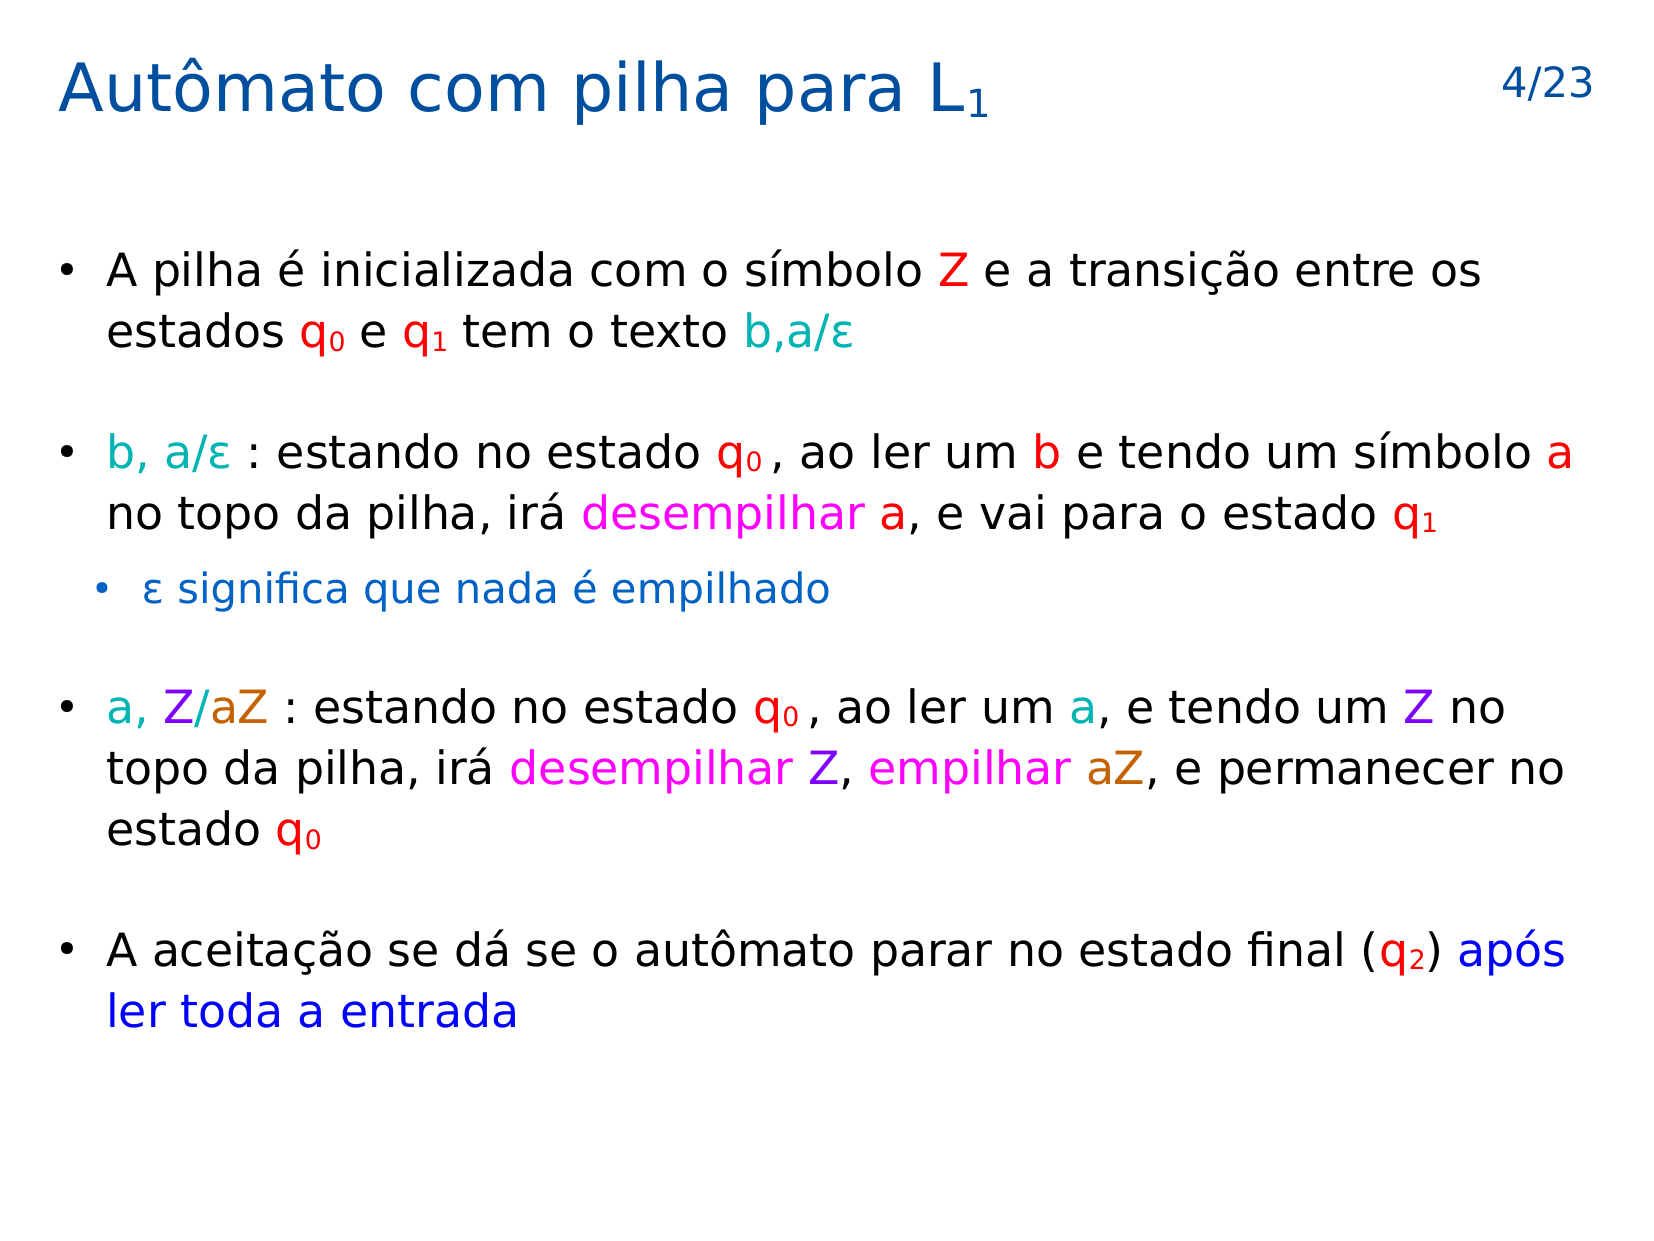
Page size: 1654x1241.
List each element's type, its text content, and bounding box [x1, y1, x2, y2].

title Autômato com pilha para L1 [59, 29, 1625, 148]
list A pilha é inicializada com o símbolo Z e a transição entre os estados q0 e q1 tem o texto b,a/ε b, a/ε : estando no estado q0 , ao ler um b e tendo um símbolo a no topo da pilha, irá desempilhar a, e vai para o estado q1 ε significa que nada é empilhado a, Z/aZ : estando no estado q0 , ao ler um a, e tendo um Z no topo da pilha, irá desempilhar Z, empilhar aZ, e permanecer no estado q0 A aceitação se dá se o autômato parar no estado final (q2) após ler toda a entrada [59, 236, 1595, 1211]
